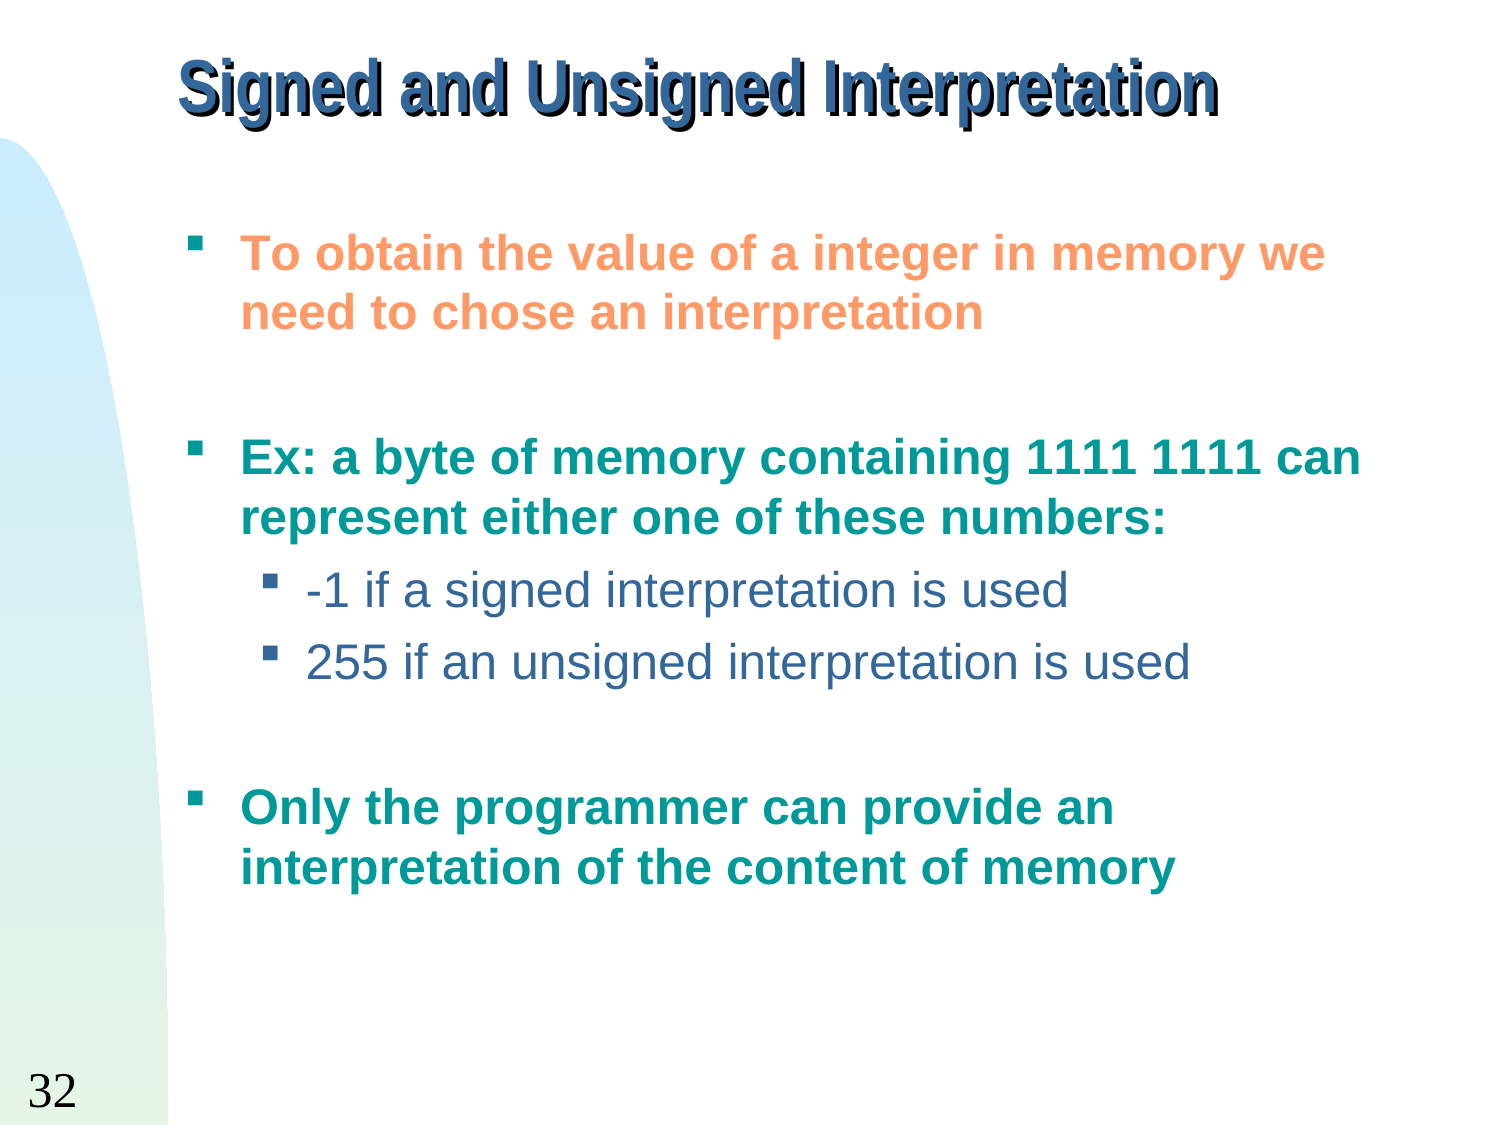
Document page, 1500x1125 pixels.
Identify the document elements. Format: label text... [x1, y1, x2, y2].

title Signed and Unsigned Interpretation [162, 24, 1456, 163]
list To obtain the value of a integer in memory we need to chose an interpretation Ex: a byte of memory containing 1111 1111 can represent either one of these numbers: -1 if a signed interpretation is used 255 if an unsigned interpretation is used Only the programmer can provide an interpretation of the content of memory [168, 212, 1463, 1025]
